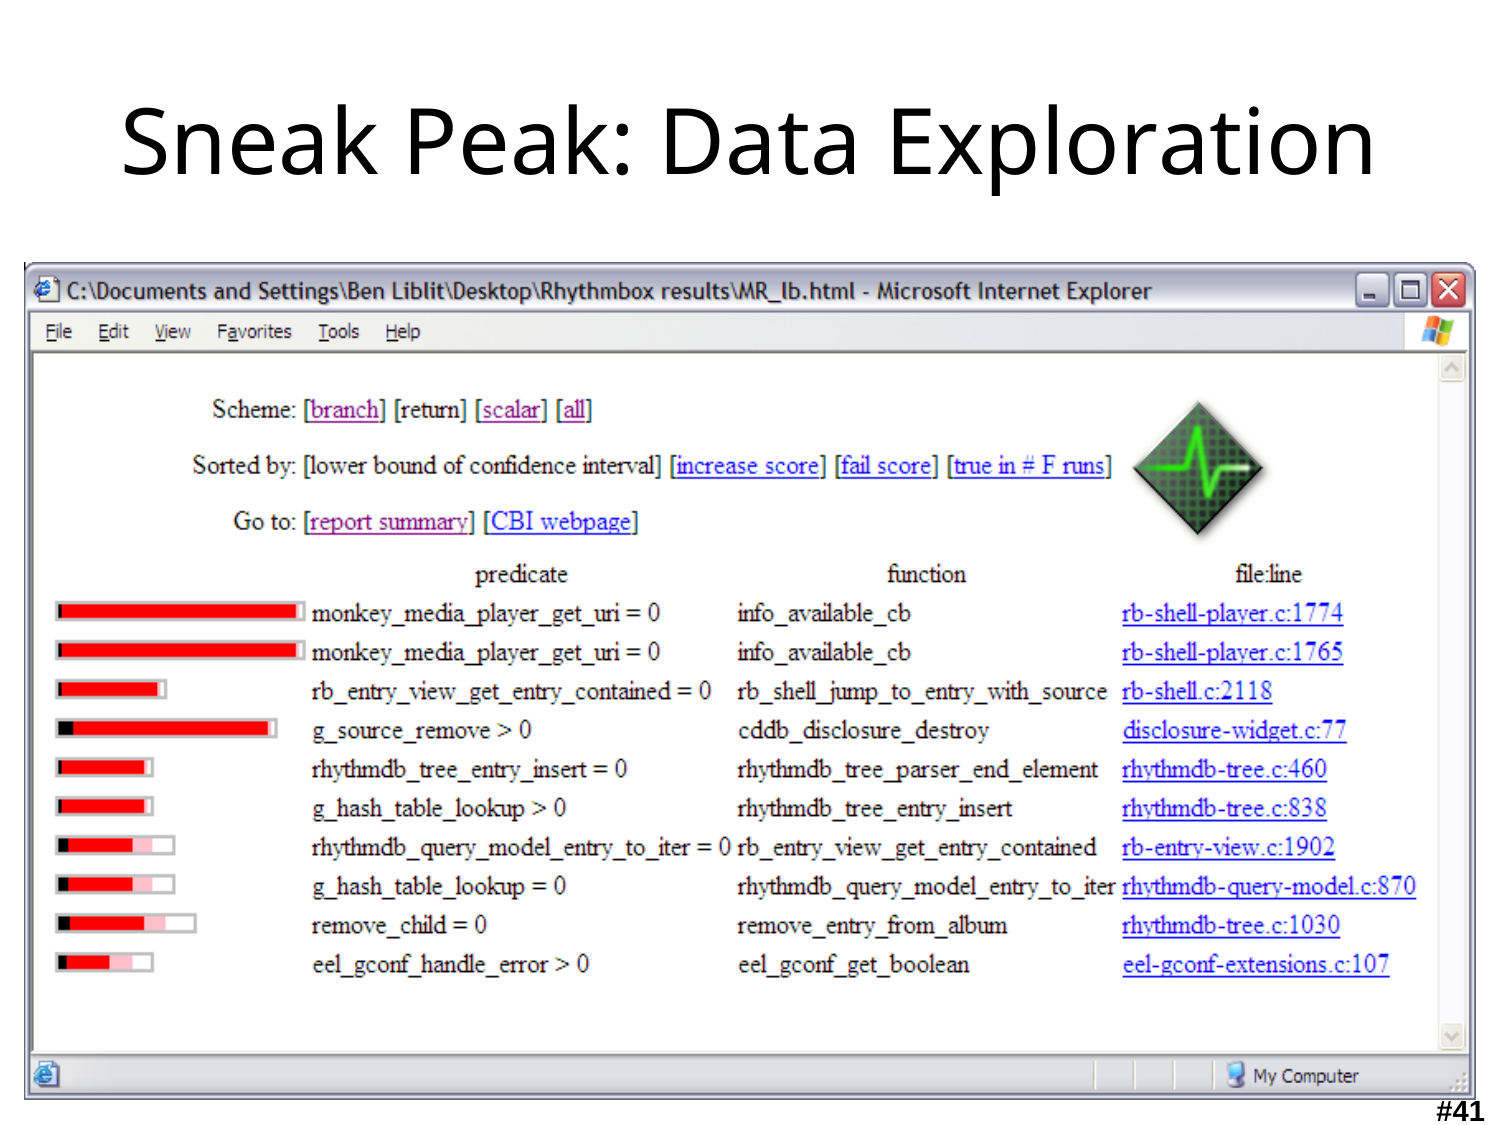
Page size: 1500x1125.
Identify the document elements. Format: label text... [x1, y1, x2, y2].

title Sneak Peak: Data Exploration [24, 45, 1476, 233]
picture [24, 262, 1476, 1101]
